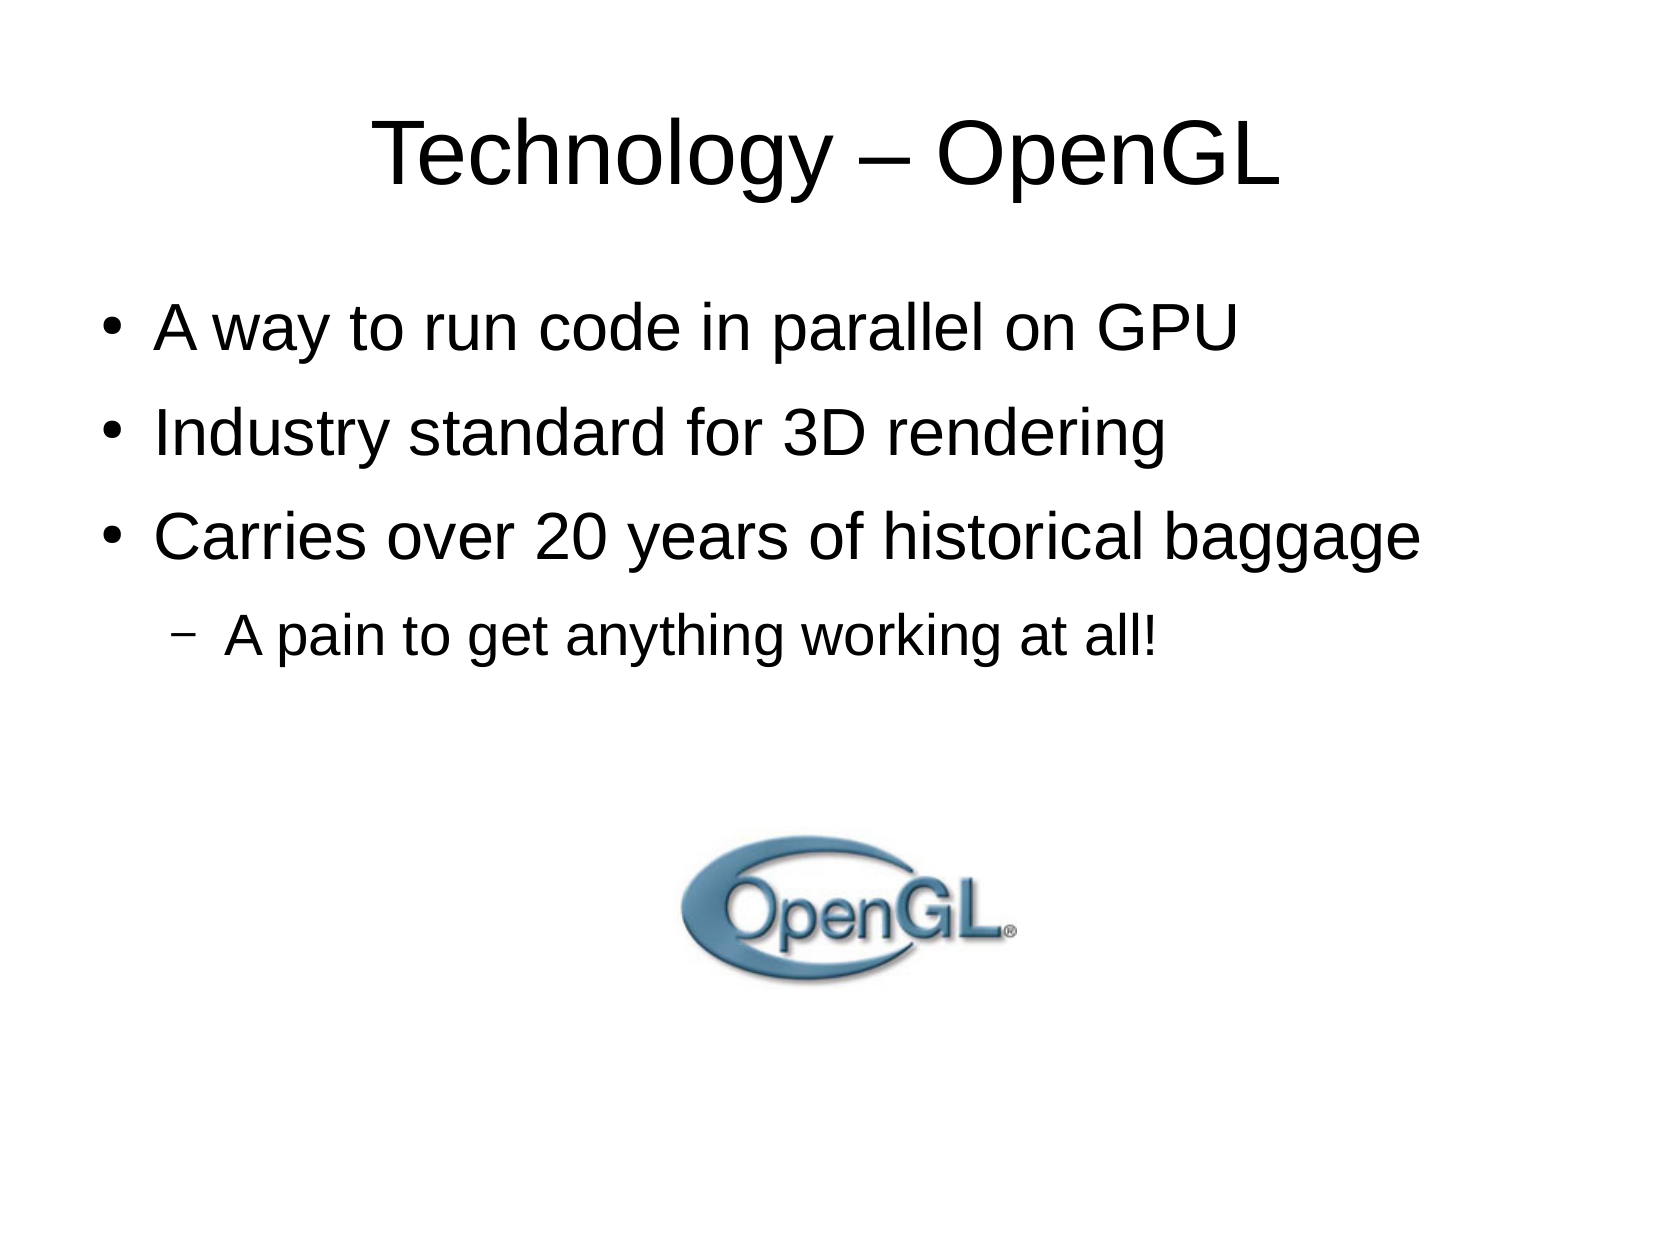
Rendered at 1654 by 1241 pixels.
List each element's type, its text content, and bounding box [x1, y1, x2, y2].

list A way to run code in parallel on GPU Industry standard for 3D rendering Carries over 20 years of historical baggage A pain to get anything working at all! [82, 290, 1571, 1010]
title Technology – OpenGL [82, 49, 1571, 257]
picture [673, 826, 1017, 994]
